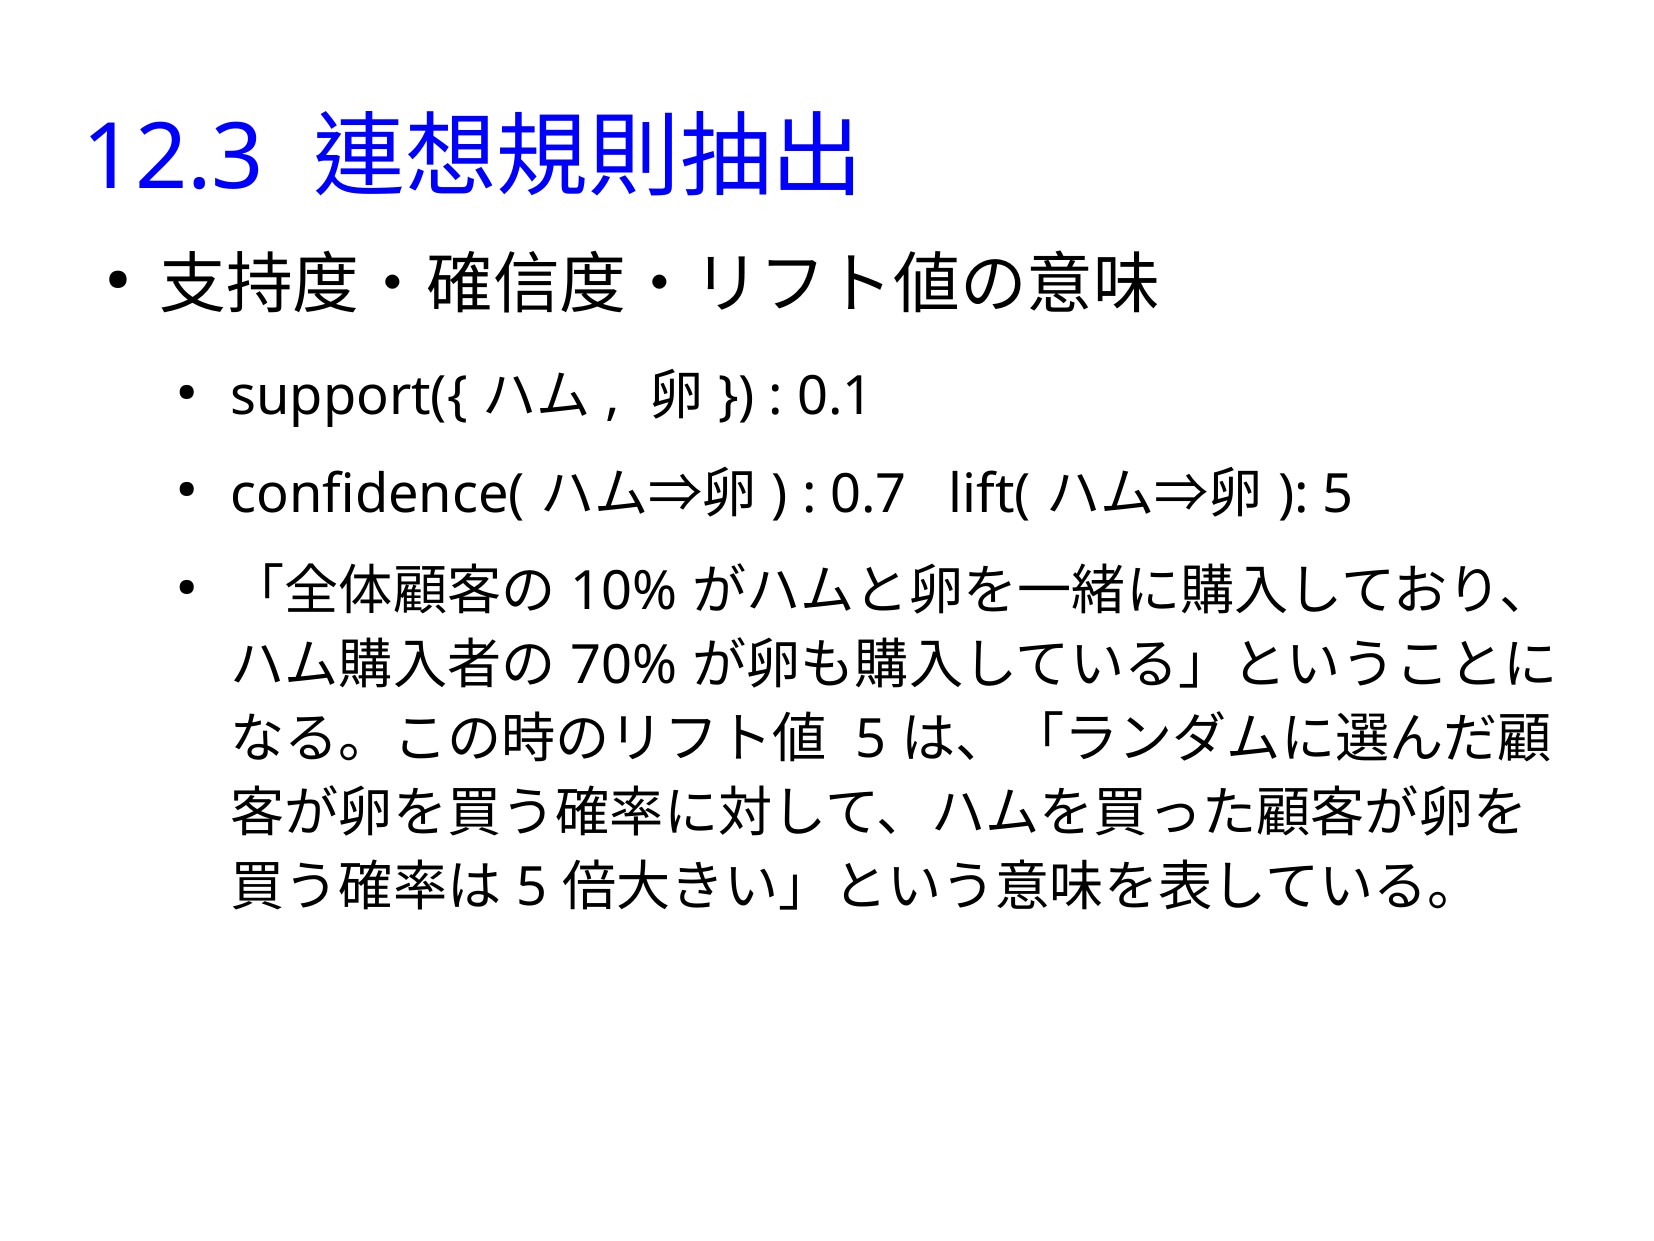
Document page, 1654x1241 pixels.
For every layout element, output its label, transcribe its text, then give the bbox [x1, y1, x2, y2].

list 支持度・確信度・リフト値の意味 support({ハム, 卵}) : 0.1 confidence(ハム⇒卵) : 0.7 lift(ハム⇒卵): 5 「全体顧客の10%がハムと卵を一緒に購入しており、ハム購入者の70%が卵も購入している」ということになる。この時のリフト値 5は、「ランダムに選んだ顧客が卵を買う確率に対して、ハムを買った顧客が卵を買う確率は5倍大きい」という意味を表している。 [88, 236, 1577, 1064]
title 12.3 連想規則抽出 [82, 49, 1571, 257]
